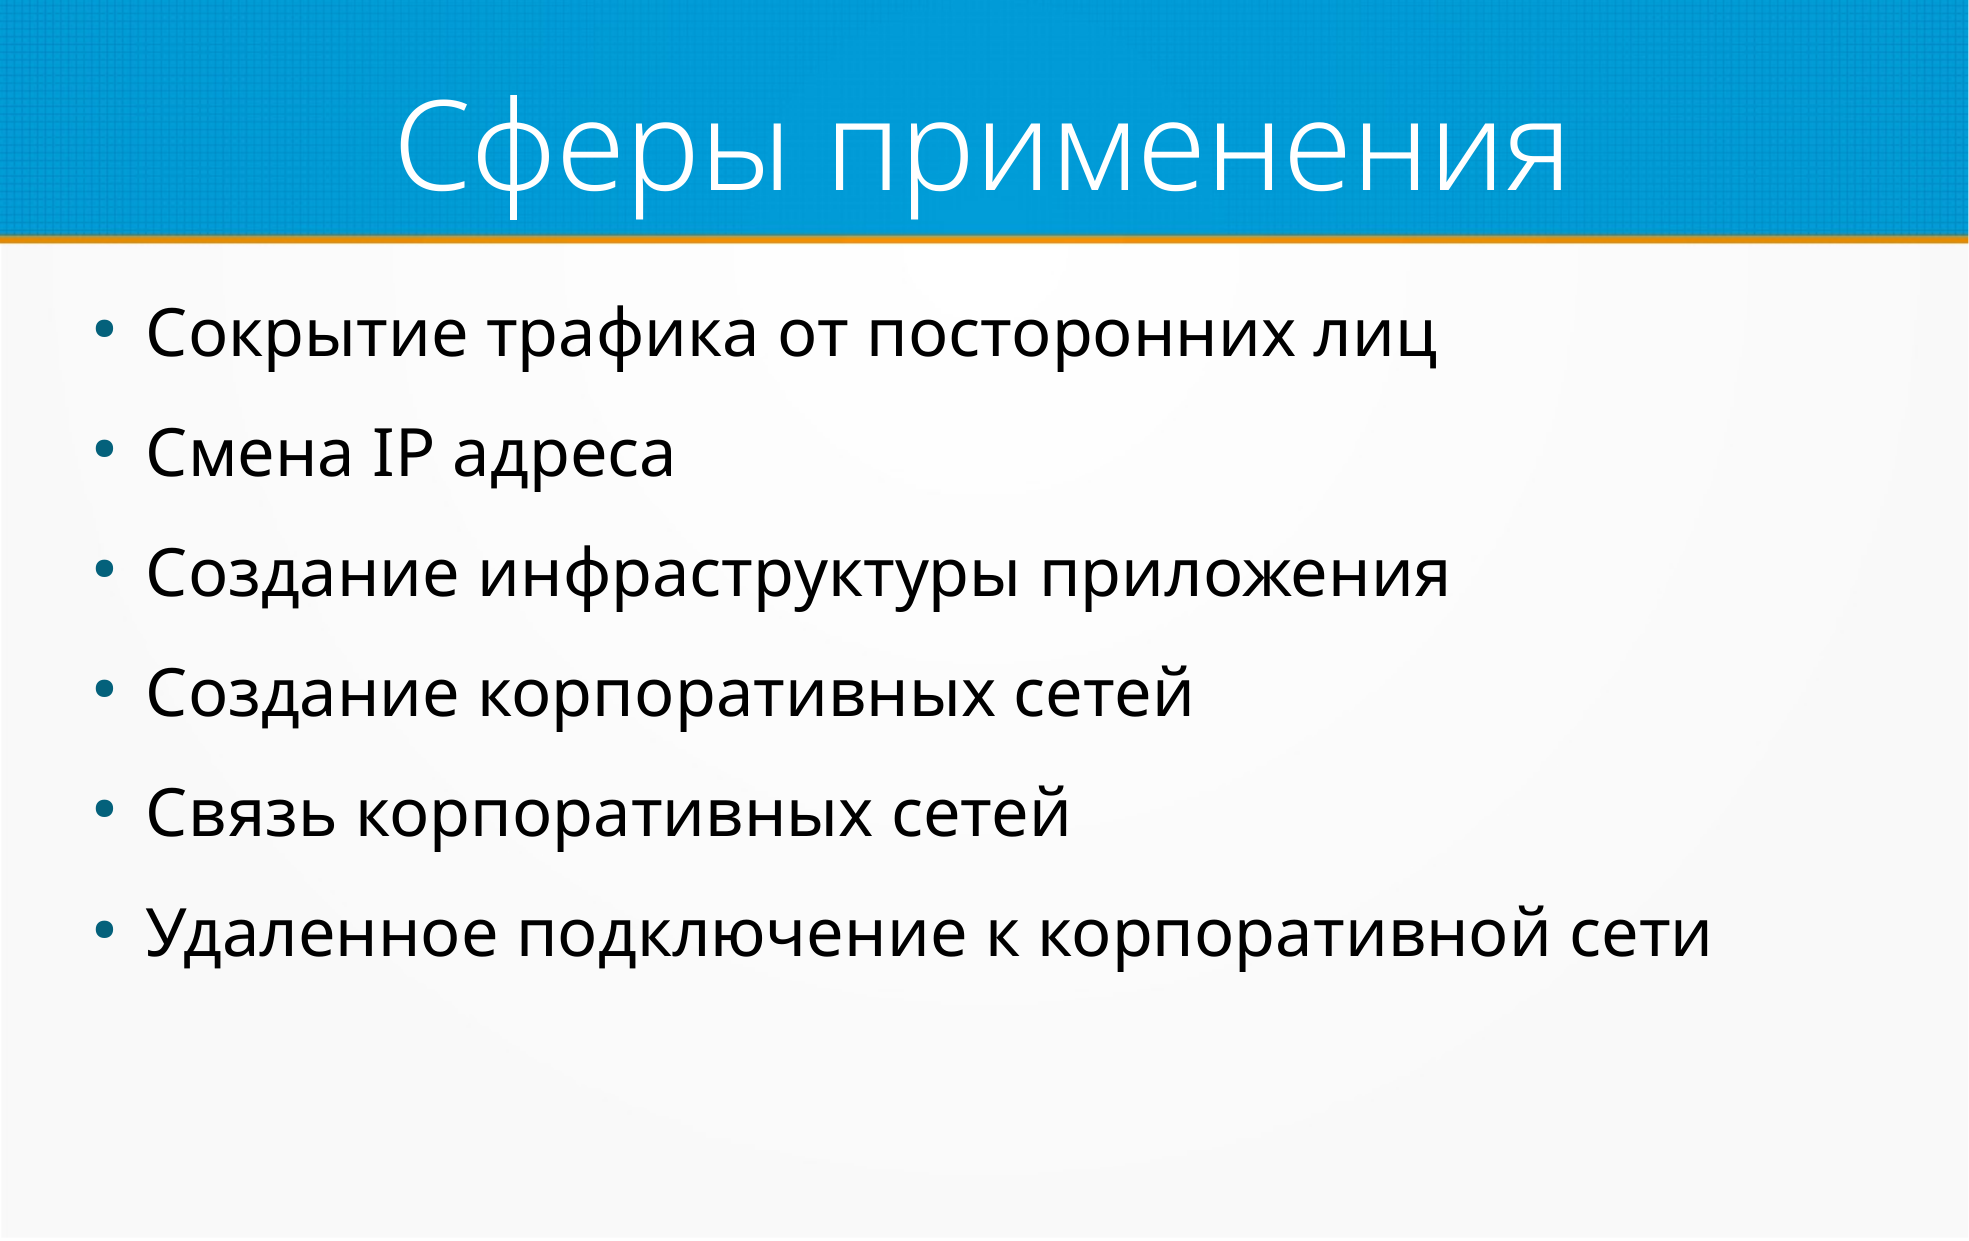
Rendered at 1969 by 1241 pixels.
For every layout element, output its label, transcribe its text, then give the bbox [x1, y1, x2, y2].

list Сокрытие трафика от посторонних лиц Смена IP адреса Создание инфраструктуры приложения Создание корпоративных сетей Связь корпоративных сетей Удаленное подключение к корпоративной сети [75, 285, 1837, 1141]
title Сферы применения [98, 19, 1870, 227]
picture [0, 233, 1969, 1241]
